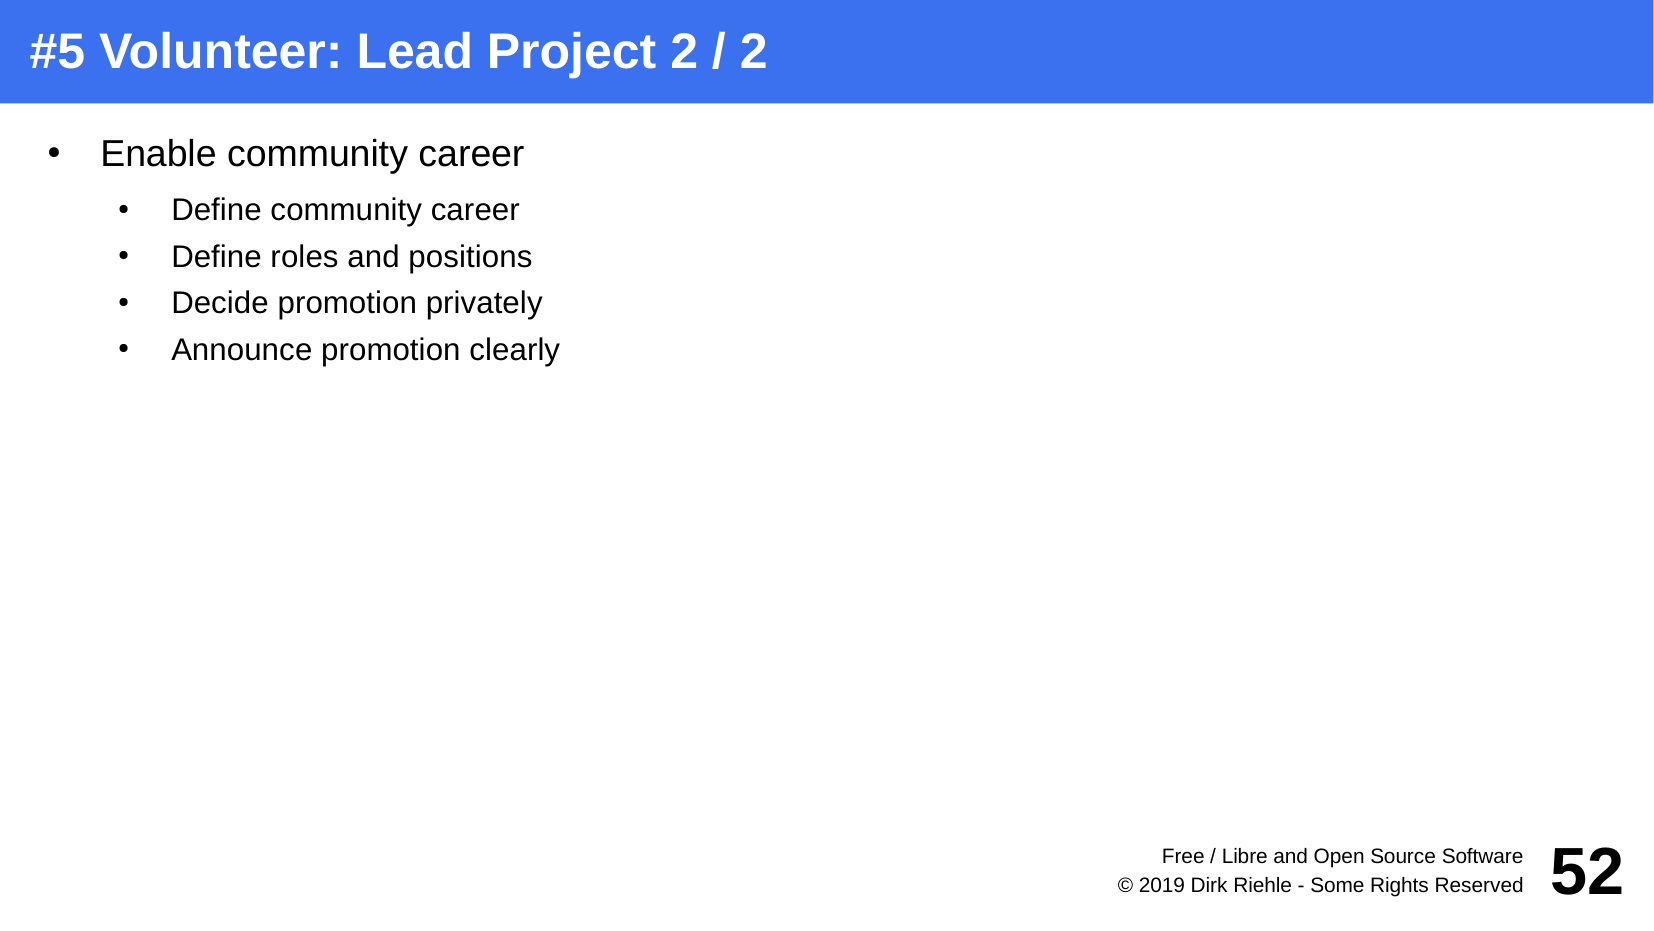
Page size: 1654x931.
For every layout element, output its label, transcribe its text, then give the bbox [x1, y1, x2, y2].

title #5 Volunteer: Lead Project 2 / 2 [0, 0, 1654, 104]
list Enable community career Define community career Define roles and positions Decide promotion privately Announce promotion clearly [29, 132, 1625, 813]
